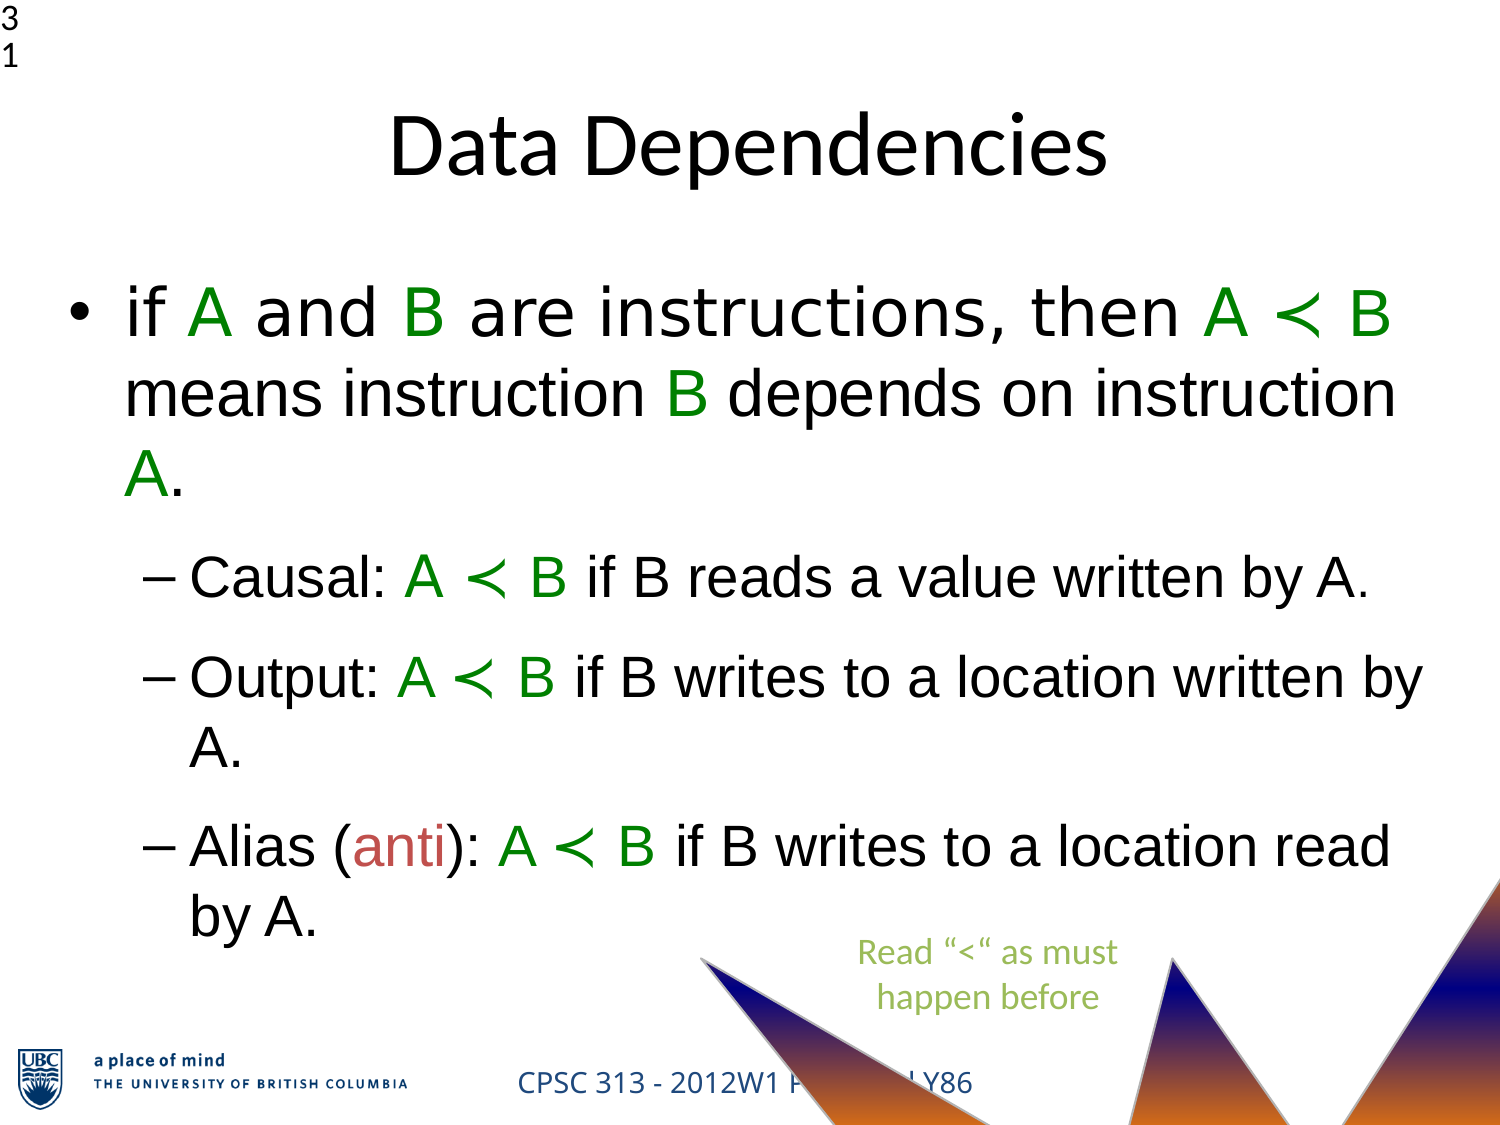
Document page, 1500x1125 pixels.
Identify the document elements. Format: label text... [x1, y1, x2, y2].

text_box Read “<“ as must happen before [1342, 880, 1500, 1125]
text_box Read “<“ as must happen before [1129, 958, 1289, 1125]
text_box Read “<“ as must happen before [700, 958, 989, 1125]
picture [18, 1049, 407, 1110]
title Data Dependencies [75, 45, 1425, 233]
list if A and B are instructions, then A ≺ B means instruction B depends on instruction A. Causal: A ≺ B if B reads a value written by A. Output: A ≺ B if B writes to a location written by A. Alias (anti): A ≺ B if B writes to a location read by A. [53, 262, 1449, 1005]
